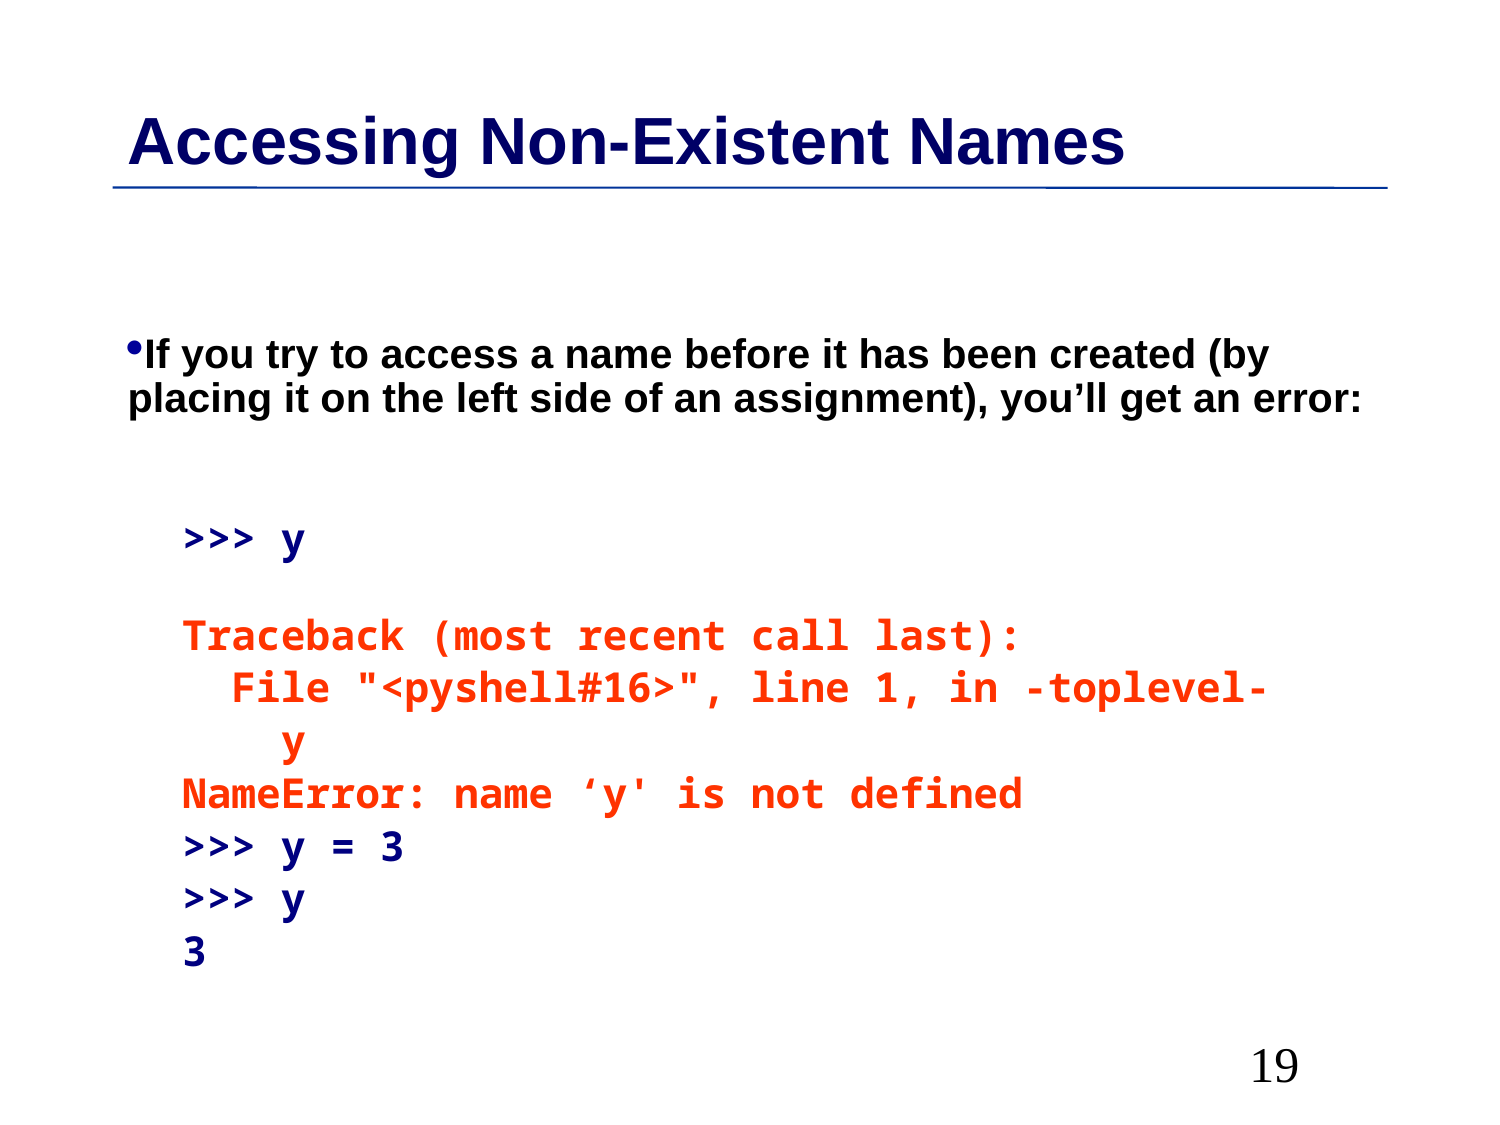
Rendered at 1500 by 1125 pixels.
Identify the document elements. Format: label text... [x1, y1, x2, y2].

list If you try to access a name before it has been created (by placing it on the left side of an assignment), you’ll get an error: >>> y Traceback (most recent call last): File "<pyshell#16>", line 1, in -toplevel- y NameError: name ‘y' is not defined >>> y = 3 >>> y 3 [112, 324, 1388, 991]
text_box <number> [1074, 994, 1387, 1125]
title Accessing Non-Existent Names [112, 89, 1388, 185]
